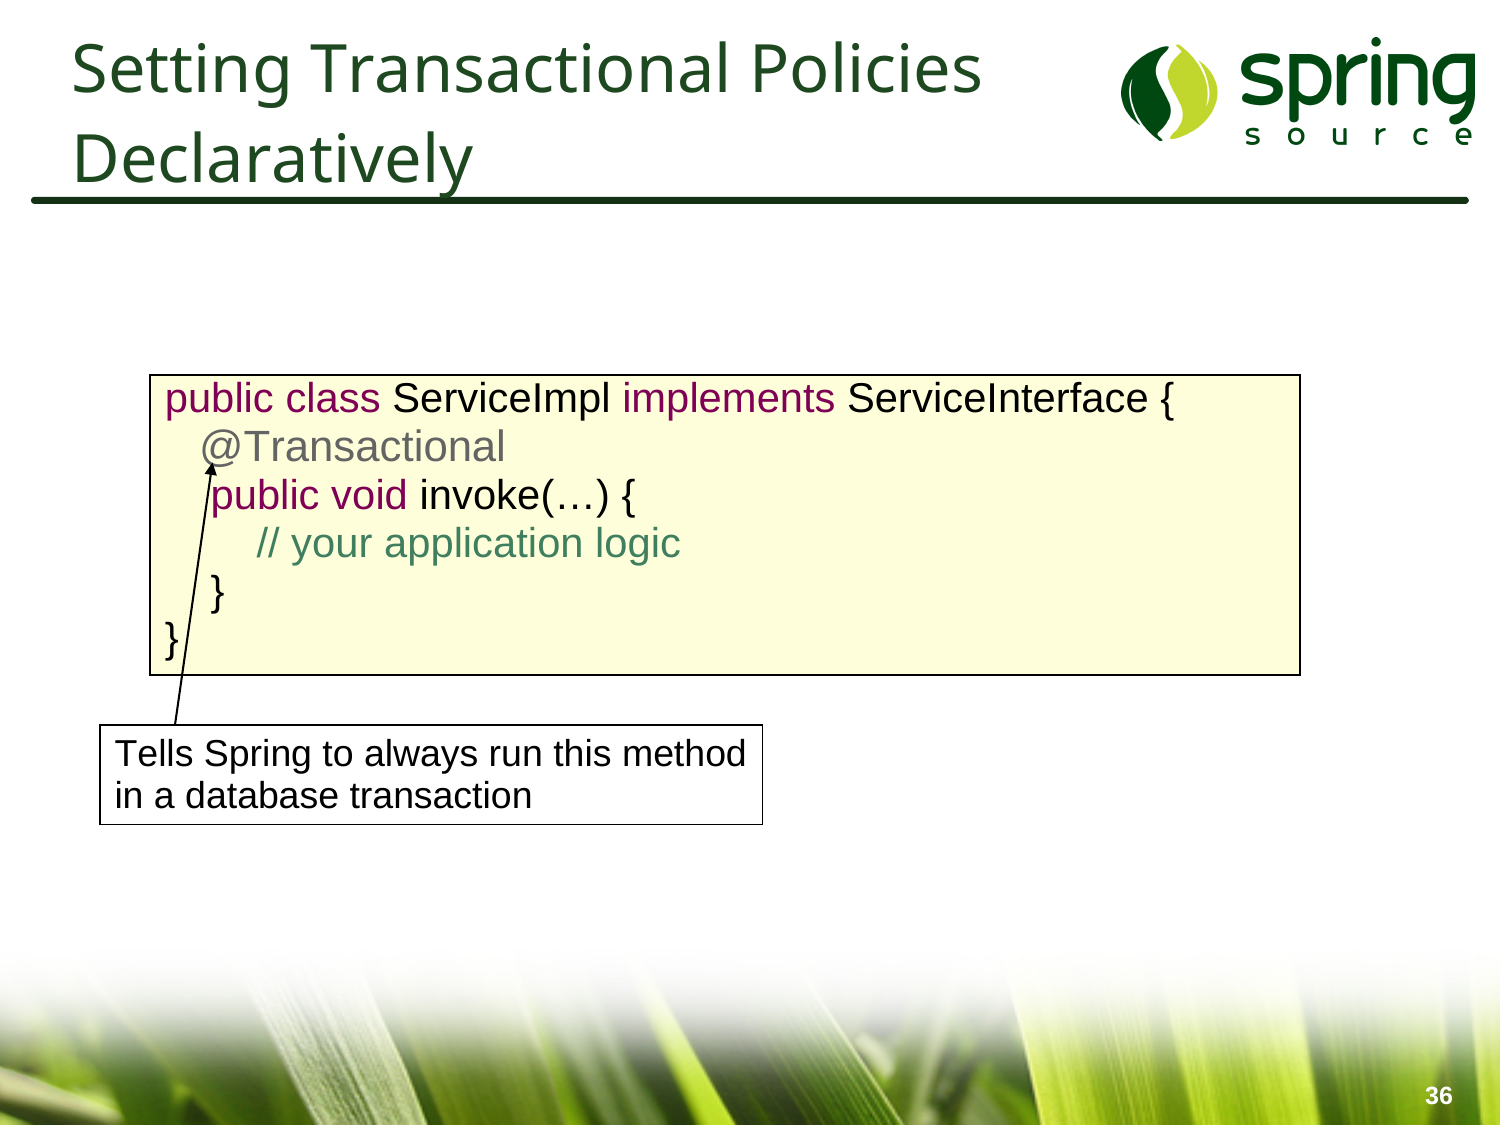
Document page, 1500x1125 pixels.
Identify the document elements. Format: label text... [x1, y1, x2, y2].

picture [0, 944, 1500, 1125]
text_box public class ServiceImpl implements ServiceInterface { @Transactional public void invoke(…) { // your application logic } } [149, 375, 1300, 676]
picture [1121, 37, 1475, 145]
title Setting Transactional Policies Declaratively [56, 13, 1089, 191]
text_box Tells Spring to always run this method in a database transaction [99, 724, 763, 825]
